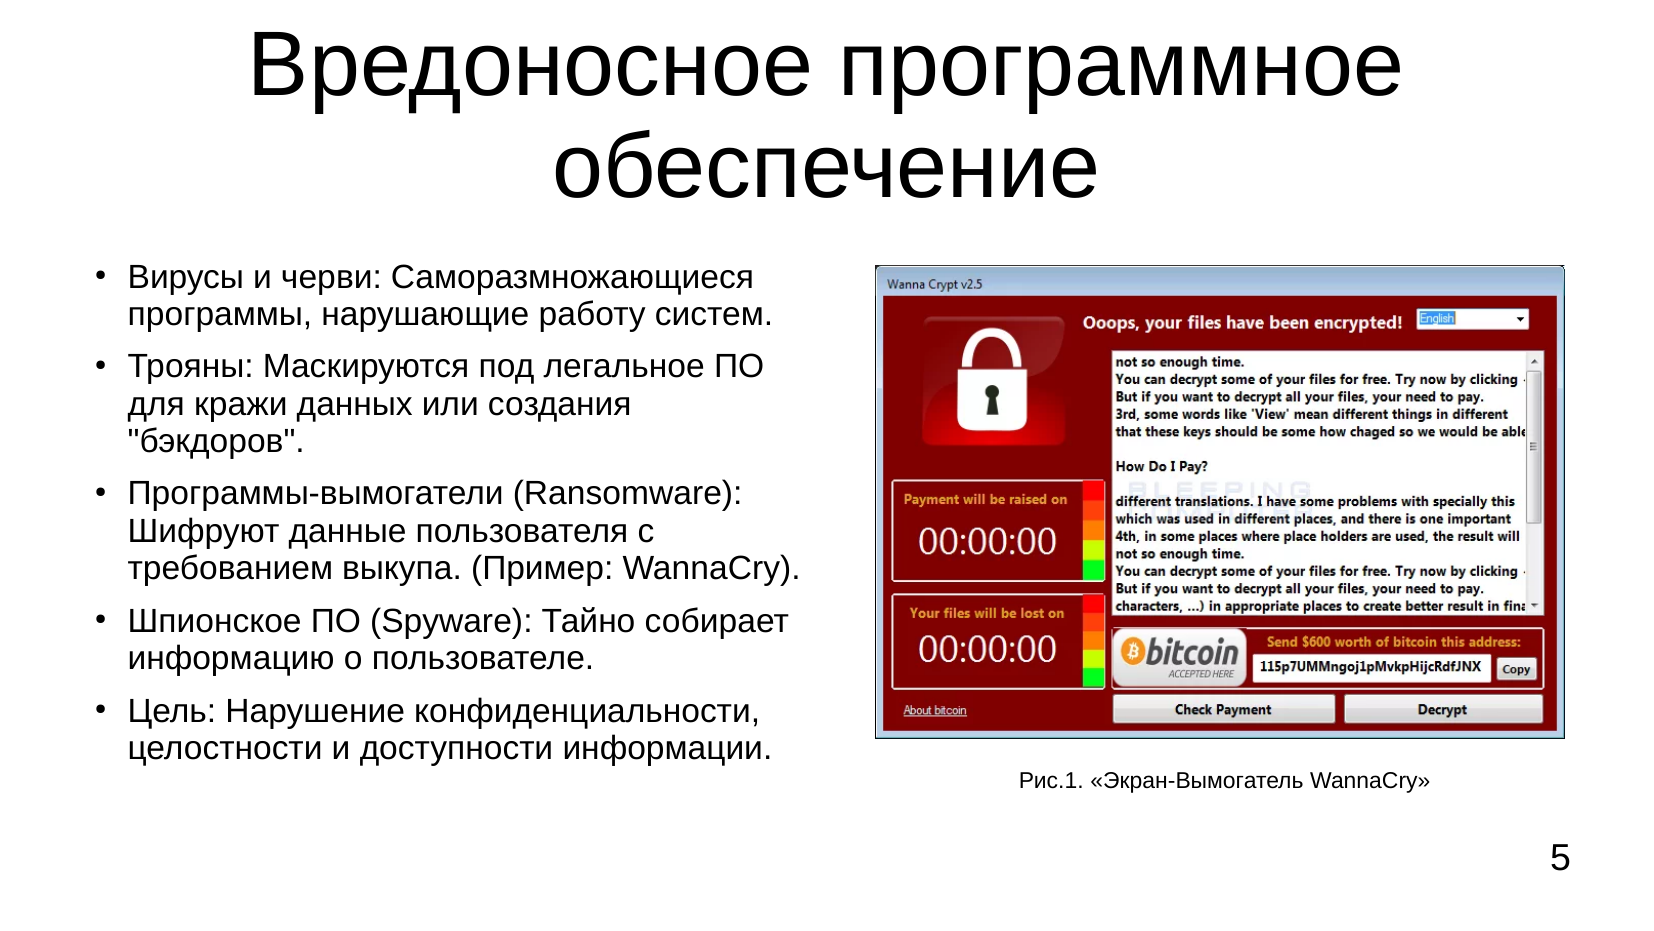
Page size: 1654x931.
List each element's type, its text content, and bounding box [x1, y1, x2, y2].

list Вирусы и черви: Саморазмножающиеся программы, нарушающие работу систем. Трояны: Маскируются под легальное ПО для кражи данных или создания "бэкдоров". Программы-вымогатели (Ransomware): Шифруют данные пользователя с требованием выкупа. (Пример: WannaCry). Шпионское ПО (Spyware): Тайно собирает информацию о пользователе. Цель: Нарушение конфиденциальности, целостности и доступности информации. [83, 257, 811, 798]
text_box 5 [1535, 828, 1586, 886]
text_box Рис.1. «Экран-Вымогатель WannaCry» [1003, 760, 1506, 827]
picture [875, 265, 1565, 739]
title Вредоносное программное обеспечение [82, 12, 1571, 218]
